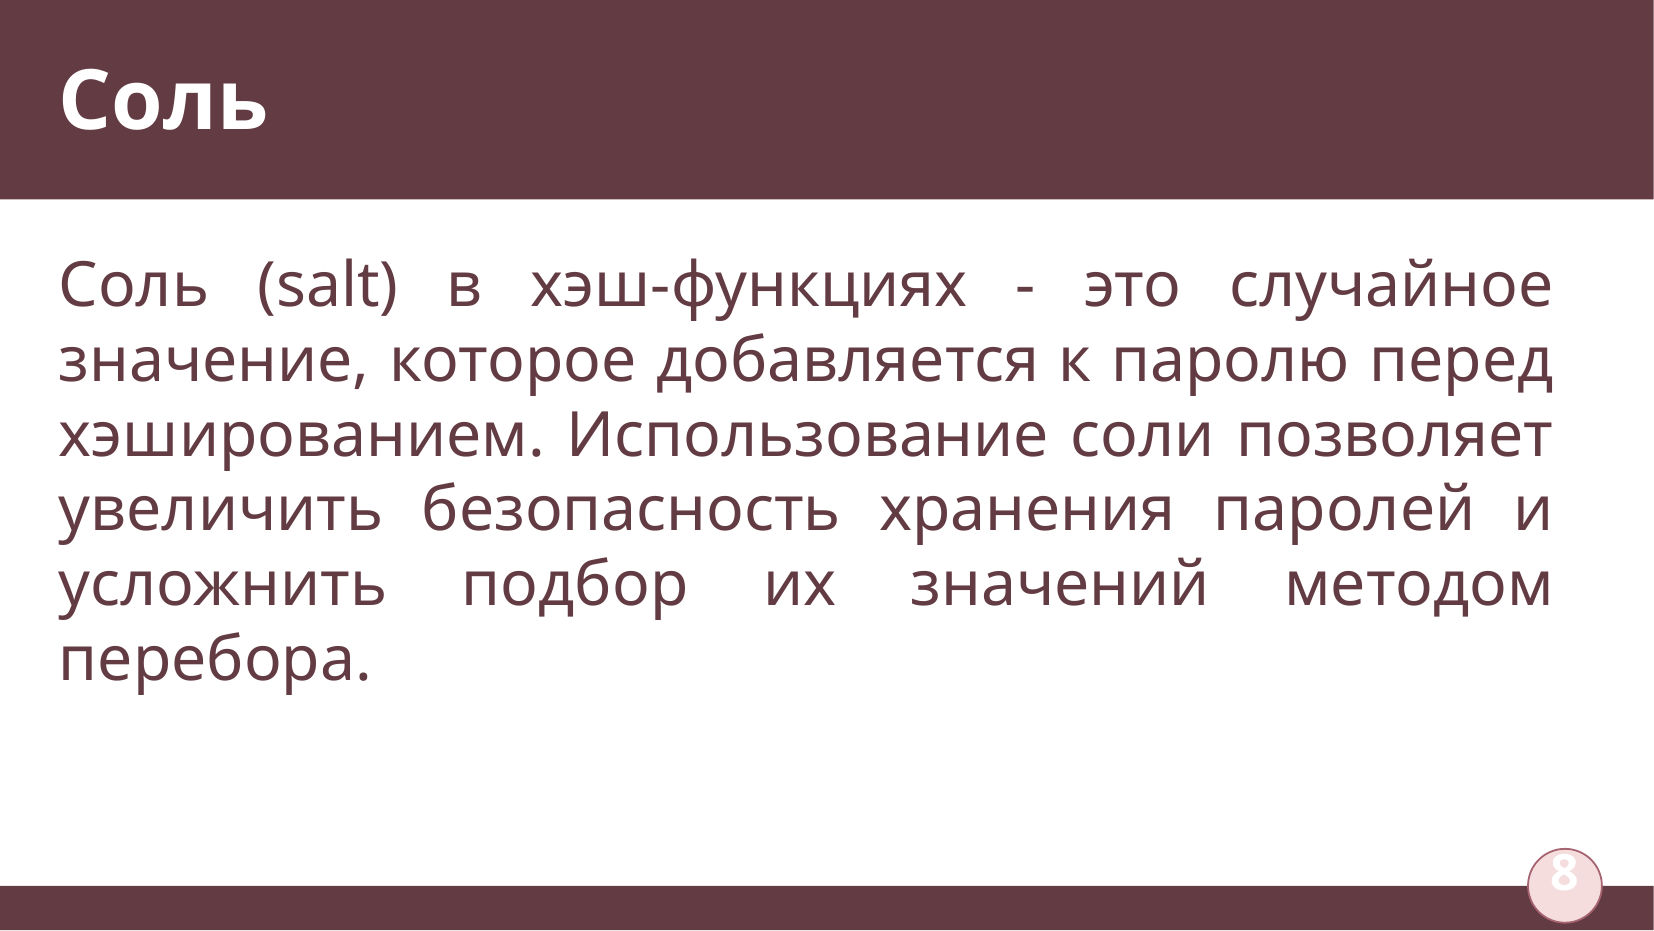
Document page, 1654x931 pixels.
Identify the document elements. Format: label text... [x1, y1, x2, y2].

title Соль [59, 37, 1595, 155]
list Соль (salt) в хэш-функциях - это случайное значение, которое добавляется к паролю перед хэшированием. Использование соли позволяет увеличить безопасность хранения паролей и усложнить подбор их значений методом перебора. [59, 243, 1595, 769]
